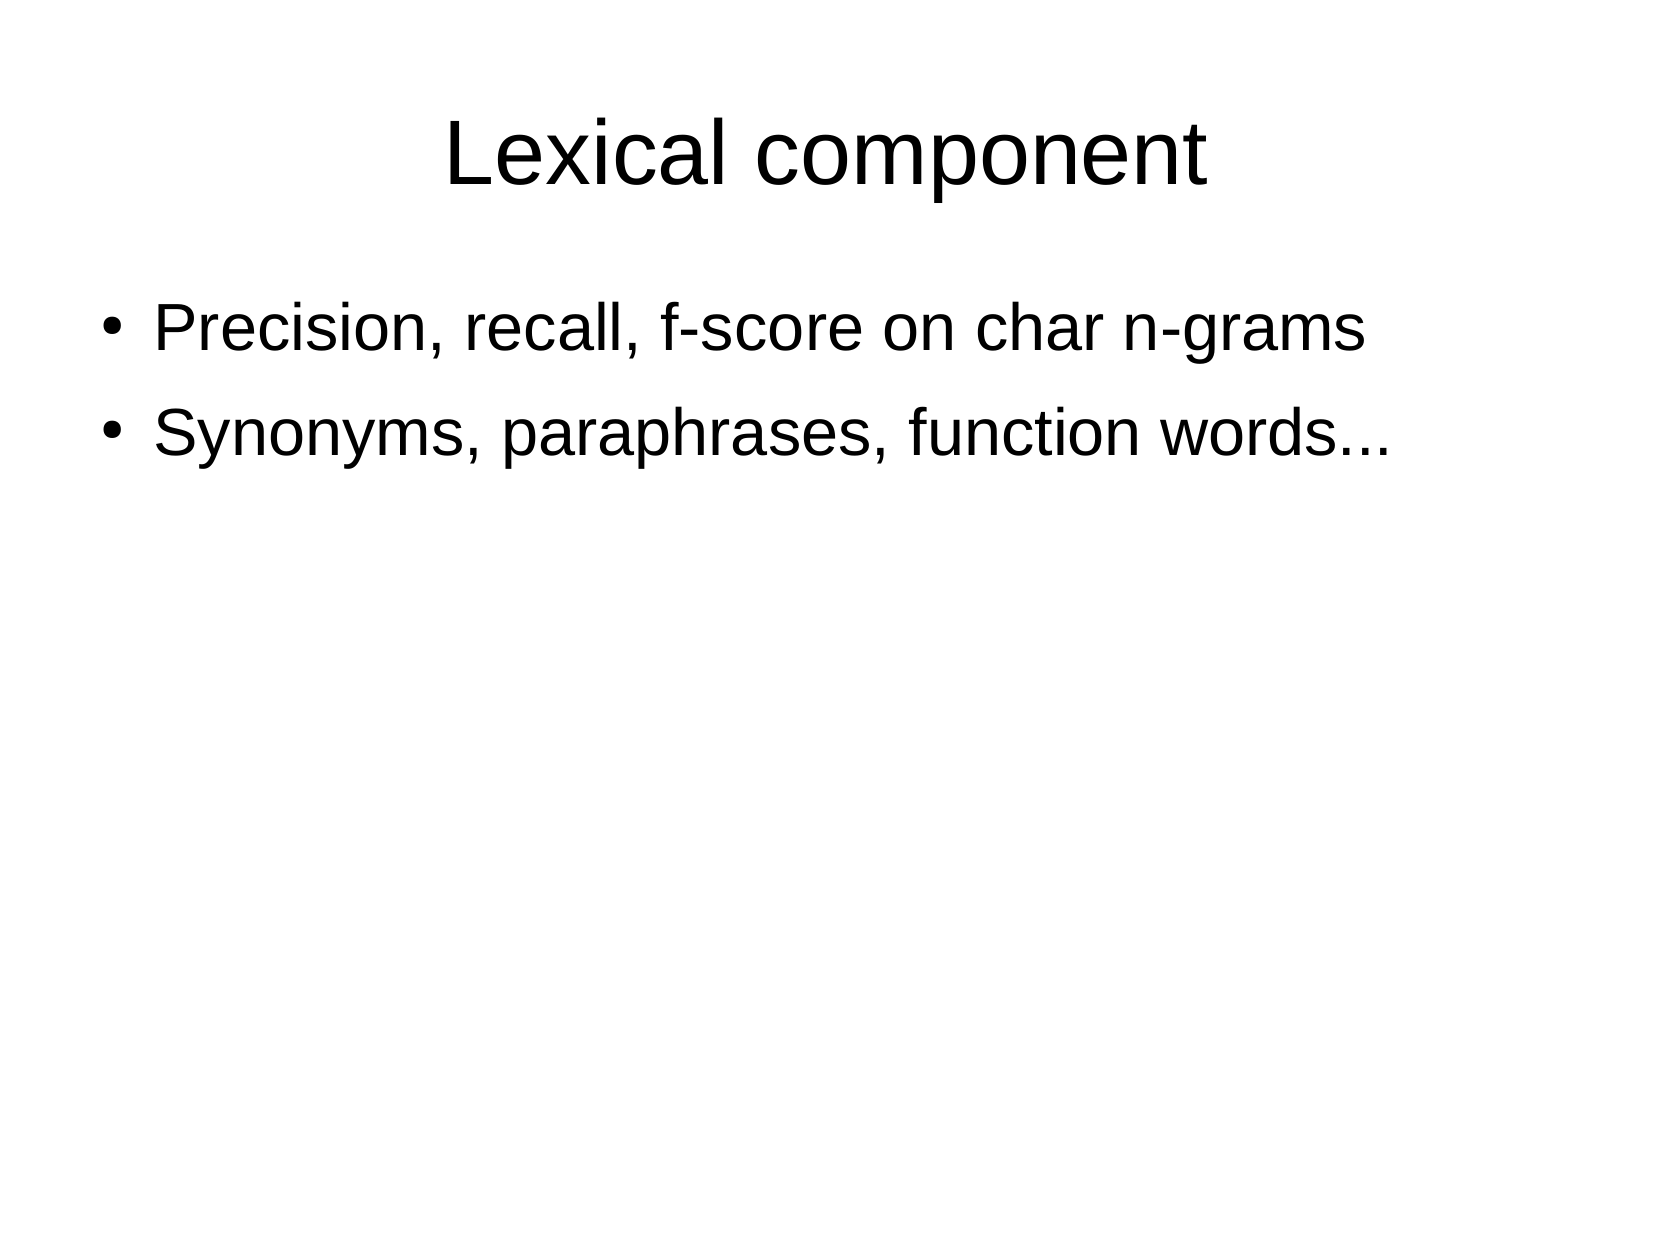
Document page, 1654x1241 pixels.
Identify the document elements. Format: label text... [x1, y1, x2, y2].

title Lexical component [82, 49, 1571, 257]
list Precision, recall, f-score on char n-grams Synonyms, paraphrases, function words... [82, 290, 1571, 1010]
